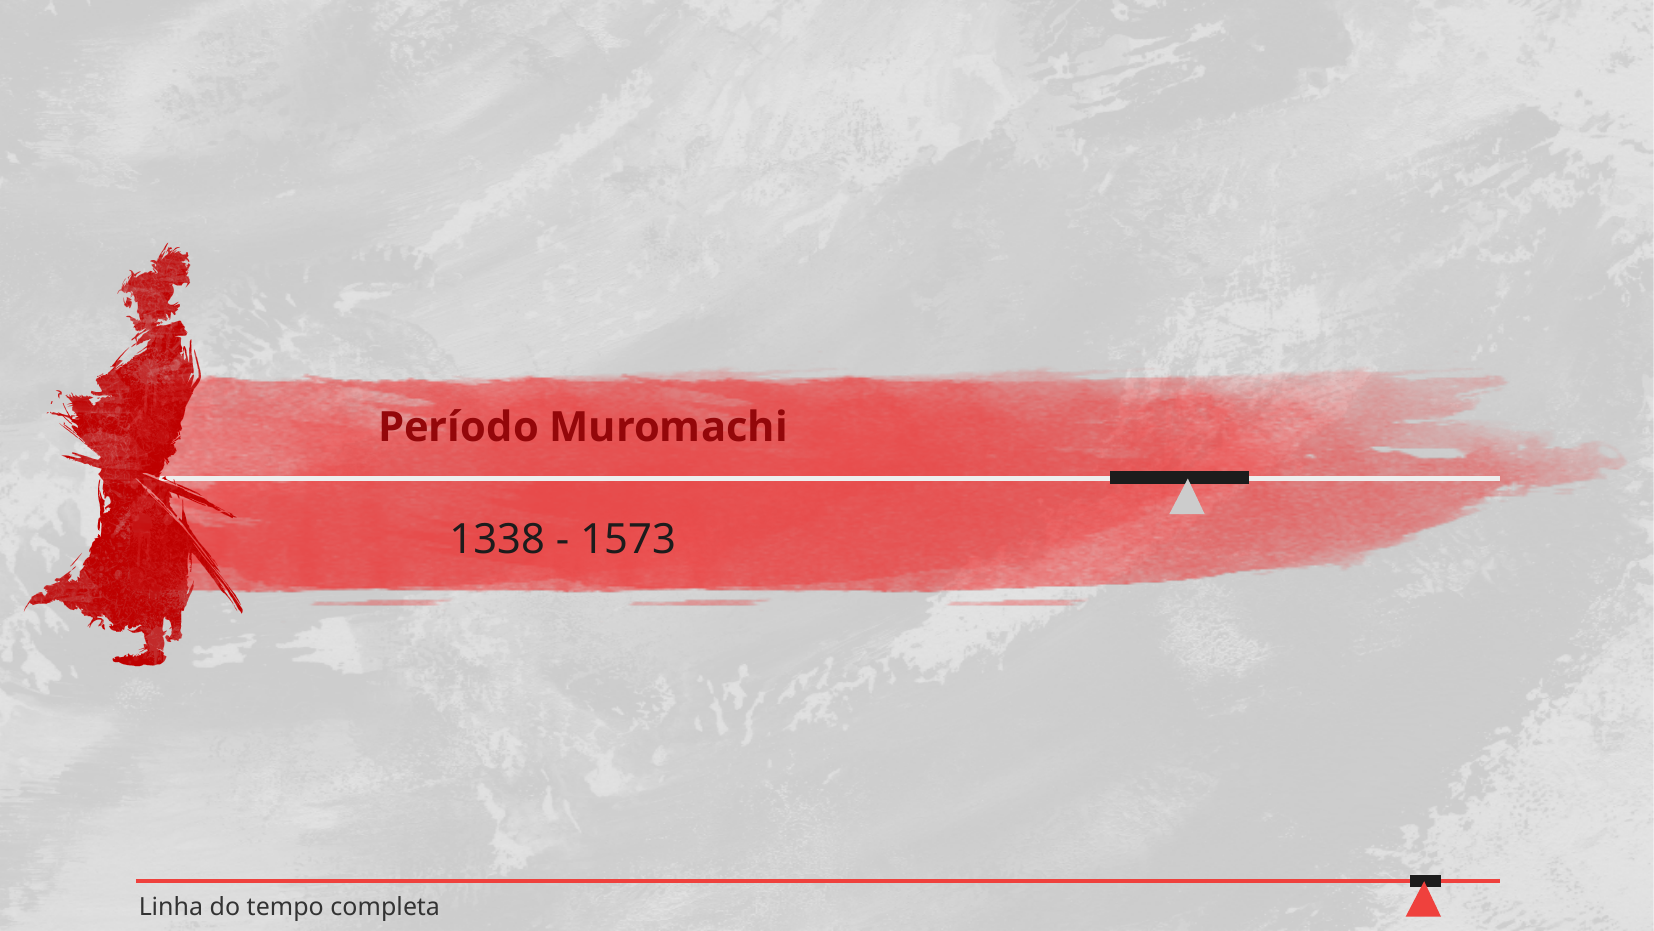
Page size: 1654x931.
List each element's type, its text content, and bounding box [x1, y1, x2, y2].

text_box 1338 - 1573 [434, 500, 668, 571]
text_box Período Muromachi [363, 389, 863, 515]
text_box [1169, 478, 1205, 515]
picture [0, 0, 1654, 931]
text_box [1405, 881, 1442, 917]
text_box Linha do tempo completa [124, 880, 532, 926]
